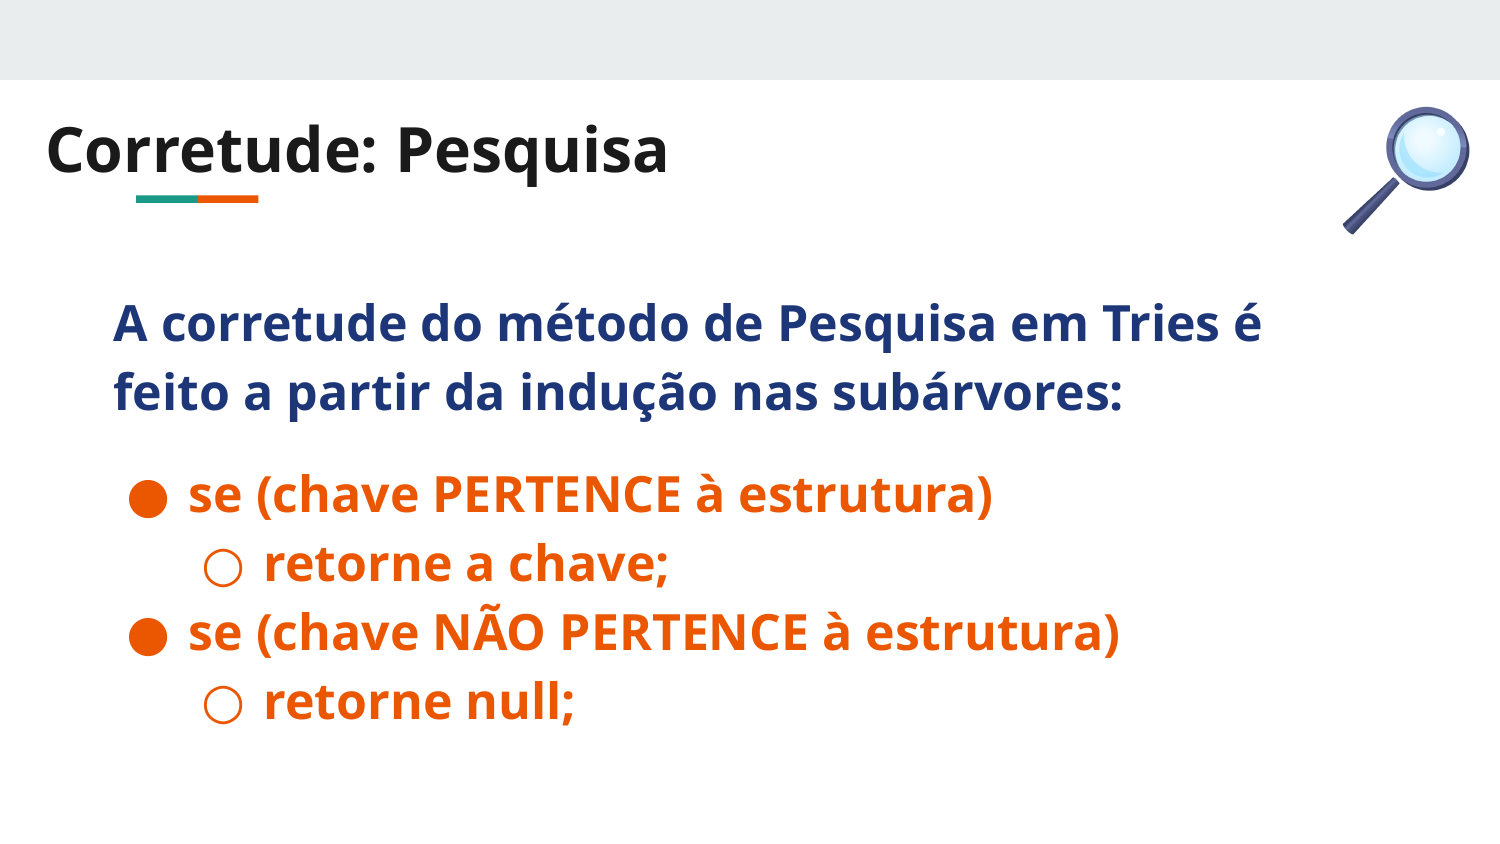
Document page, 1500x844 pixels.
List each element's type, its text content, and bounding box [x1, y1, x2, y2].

picture [1337, 101, 1475, 240]
title Corretude: Pesquisa [30, 94, 1292, 205]
list A corretude do método de Pesquisa em Tries é feito a partir da indução nas subárvores: se (chave PERTENCE à estrutura) retorne a chave; se (chave NÃO PERTENCE à estrutura) retorne null; [98, 267, 1402, 772]
